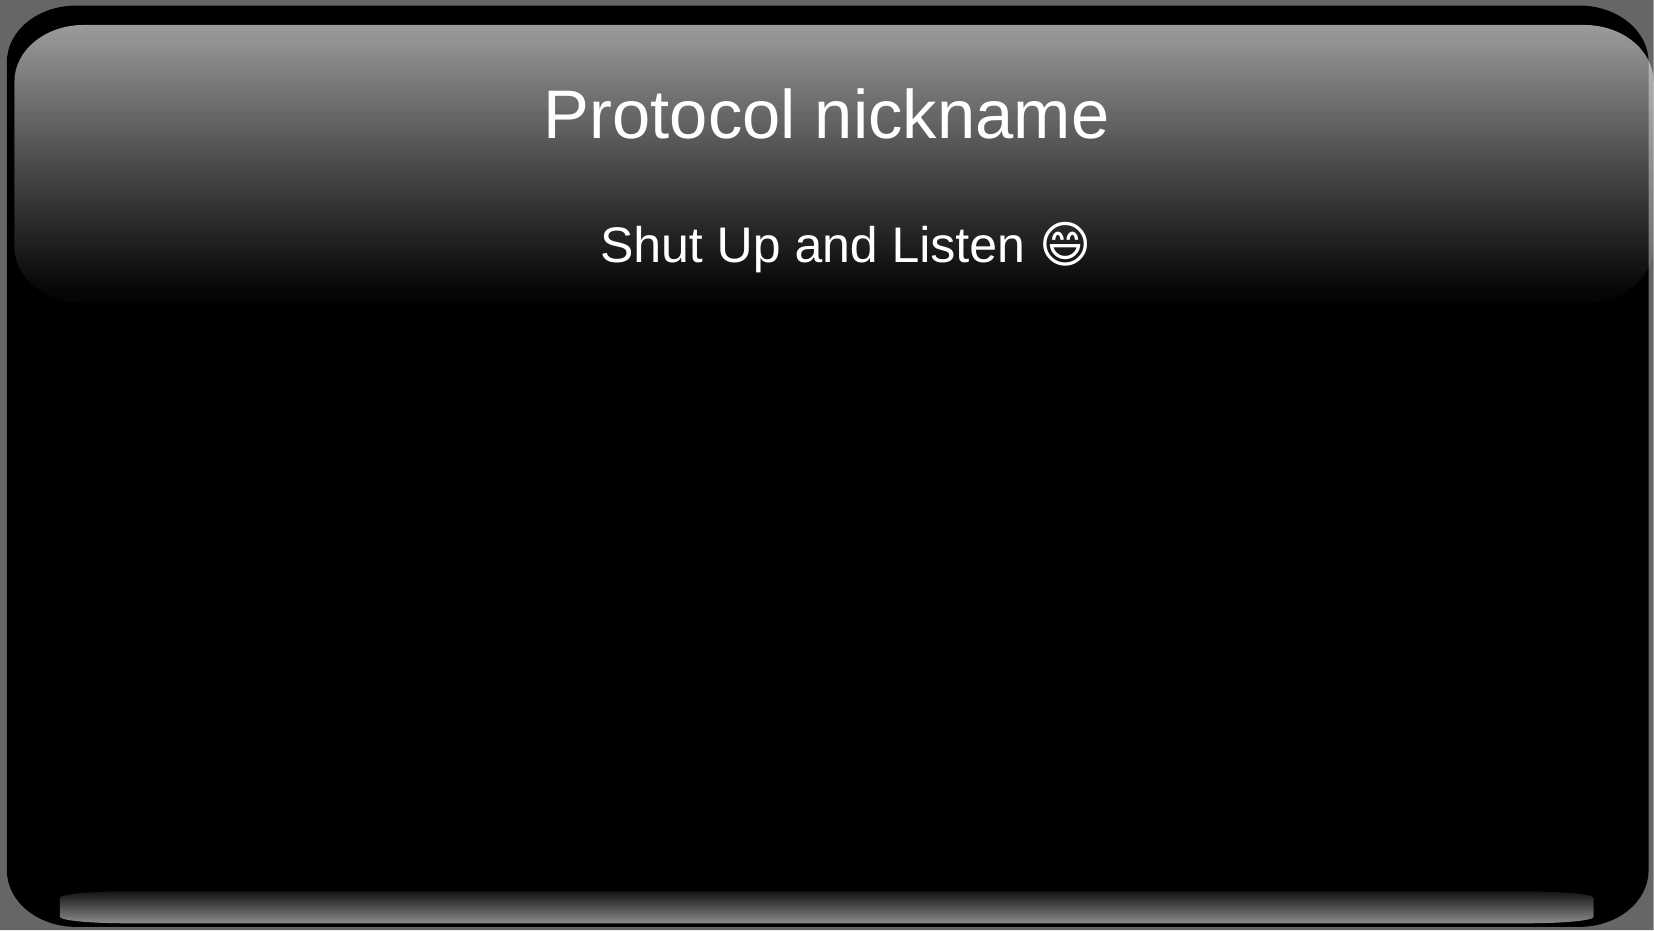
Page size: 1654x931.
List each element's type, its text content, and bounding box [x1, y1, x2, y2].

title Protocol nickname [82, 37, 1571, 193]
list Shut Up and Listen 😄 [82, 217, 1538, 758]
